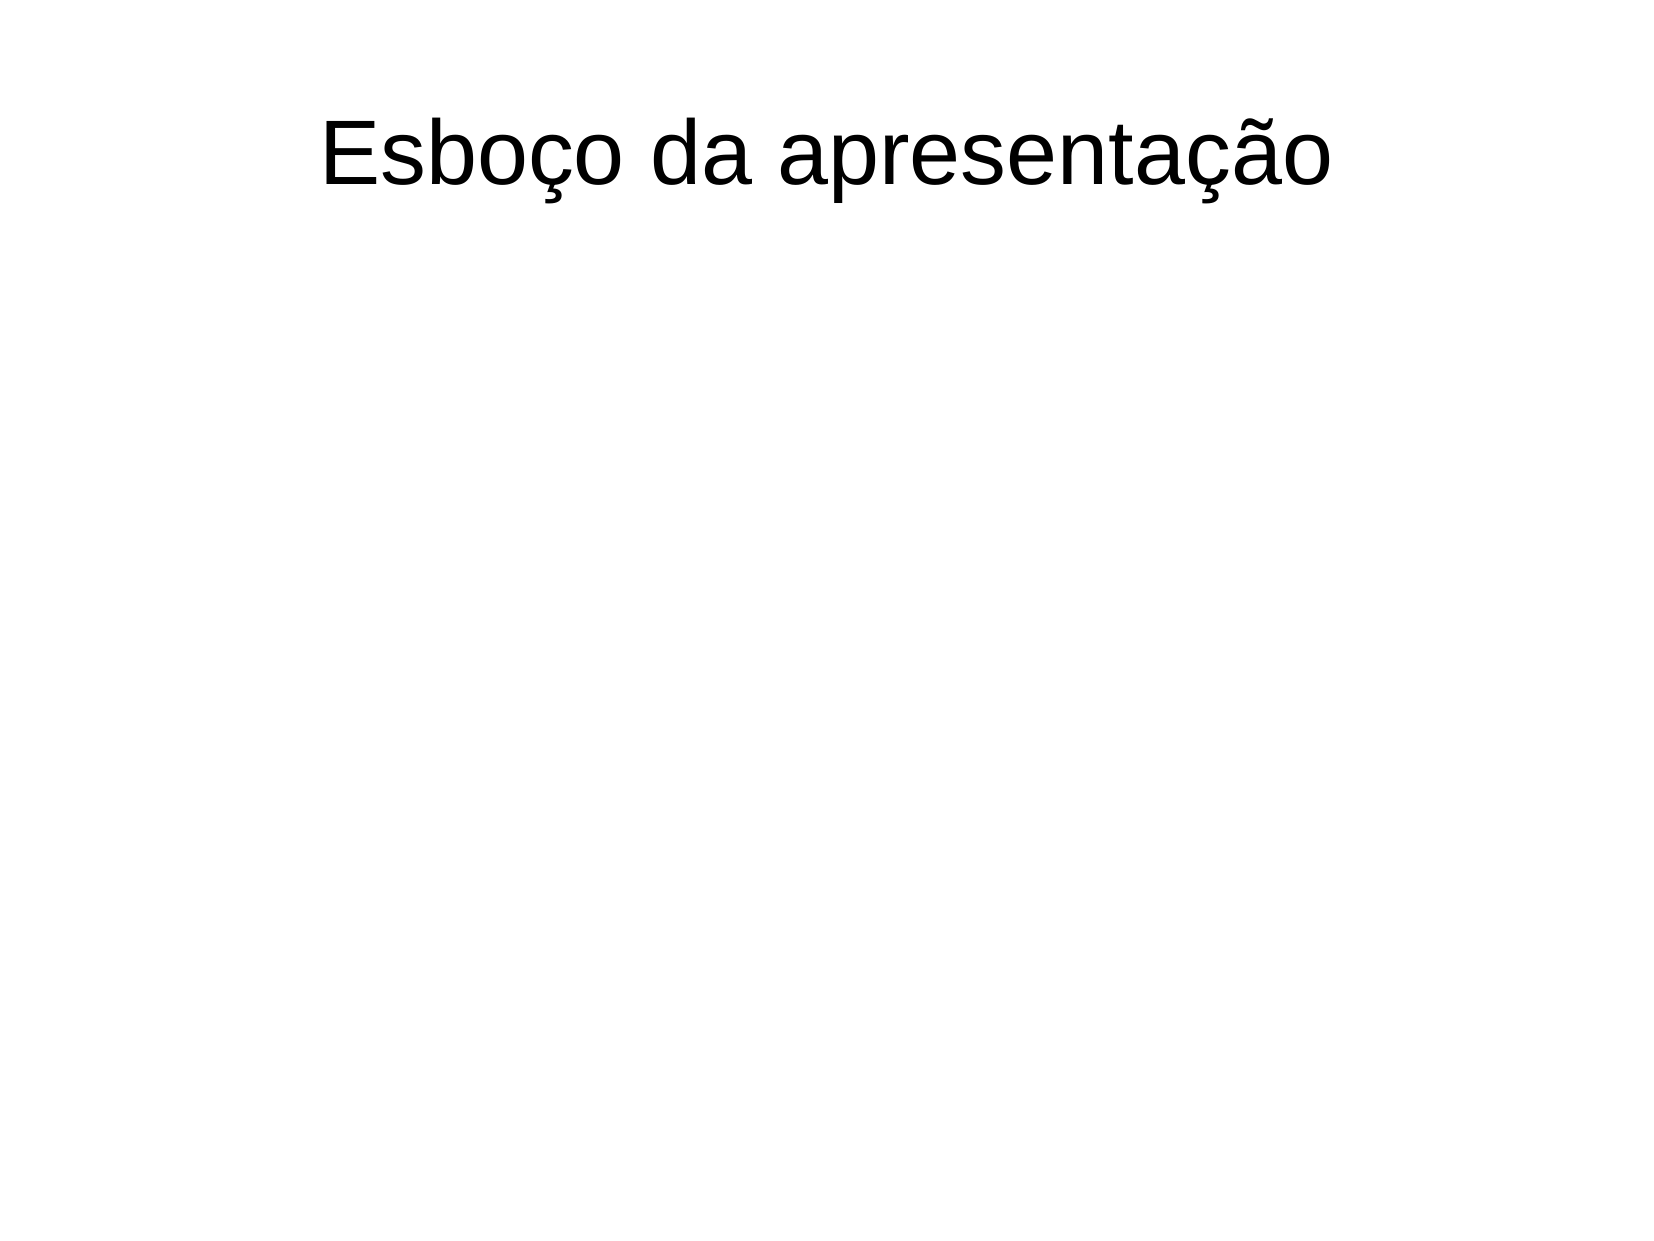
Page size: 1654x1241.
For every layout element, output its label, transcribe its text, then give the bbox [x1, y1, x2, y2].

title Esboço da apresentação [82, 49, 1571, 257]
